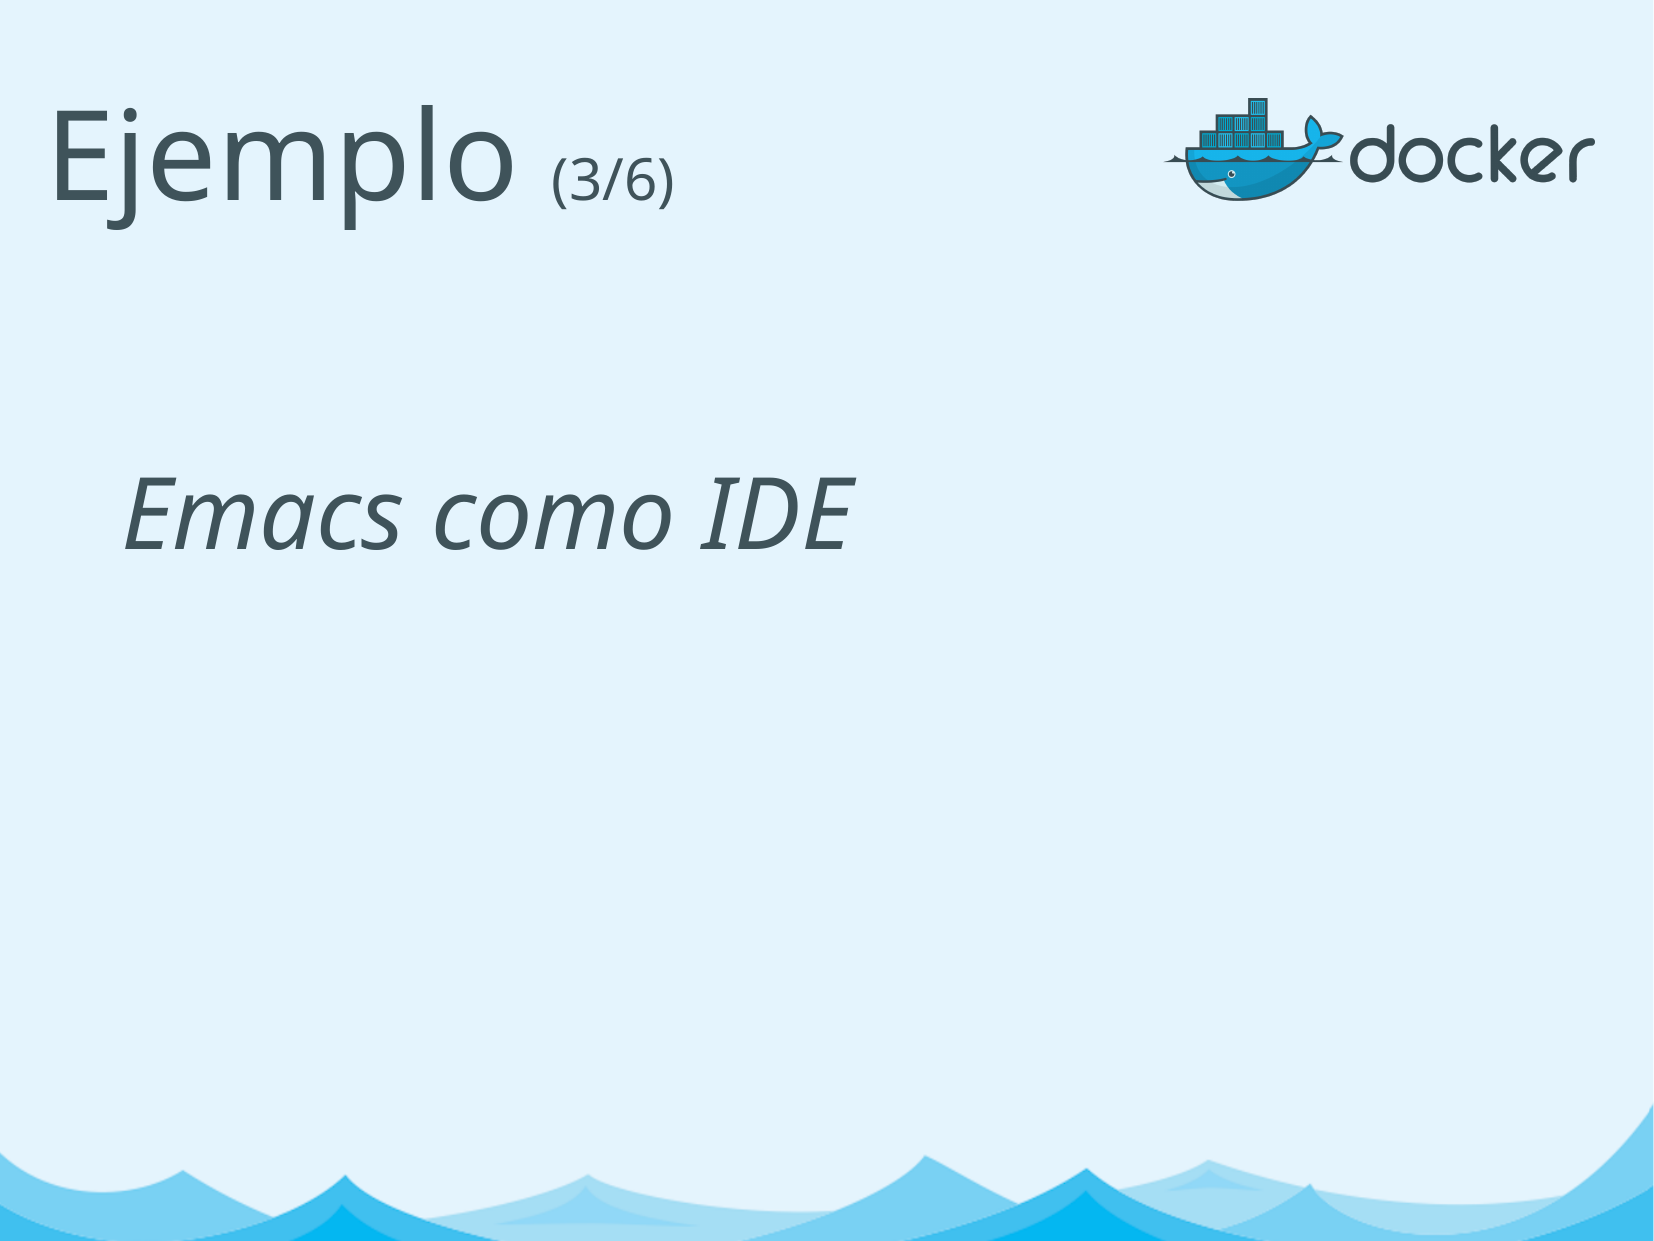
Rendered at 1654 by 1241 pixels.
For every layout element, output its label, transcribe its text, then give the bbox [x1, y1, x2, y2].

picture [1163, 98, 1595, 201]
text_box Ejemplo (3/6) [30, 59, 645, 252]
text_box Emacs como IDE [106, 435, 1583, 805]
picture [0, 1101, 1654, 1241]
